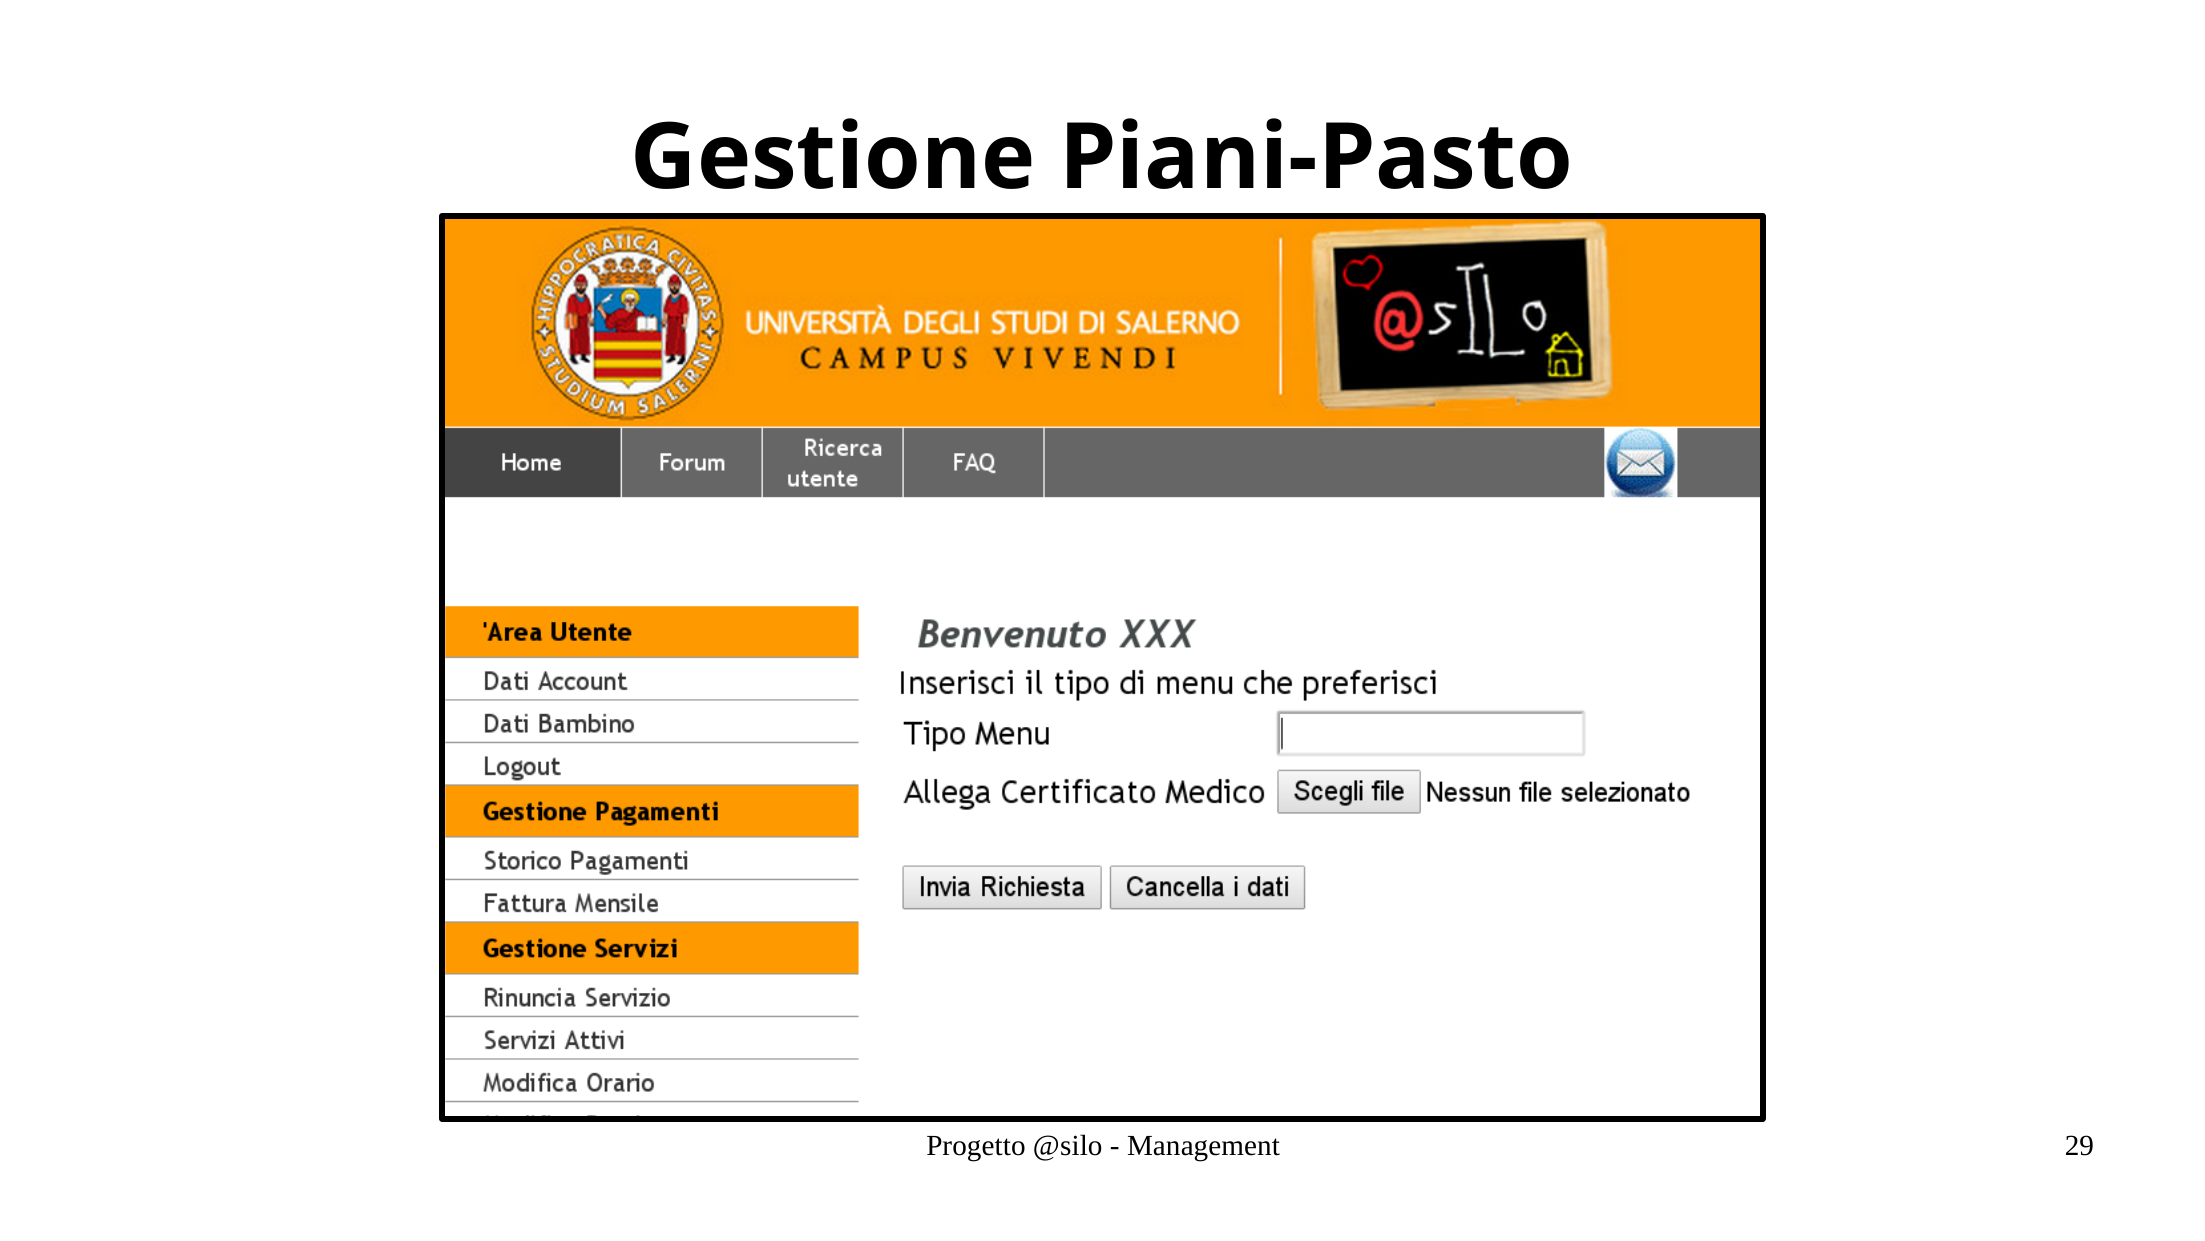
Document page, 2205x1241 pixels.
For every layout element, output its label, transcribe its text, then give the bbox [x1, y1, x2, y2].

title Gestione Piani-Pasto [110, 49, 2095, 257]
picture [444, 218, 1760, 1117]
